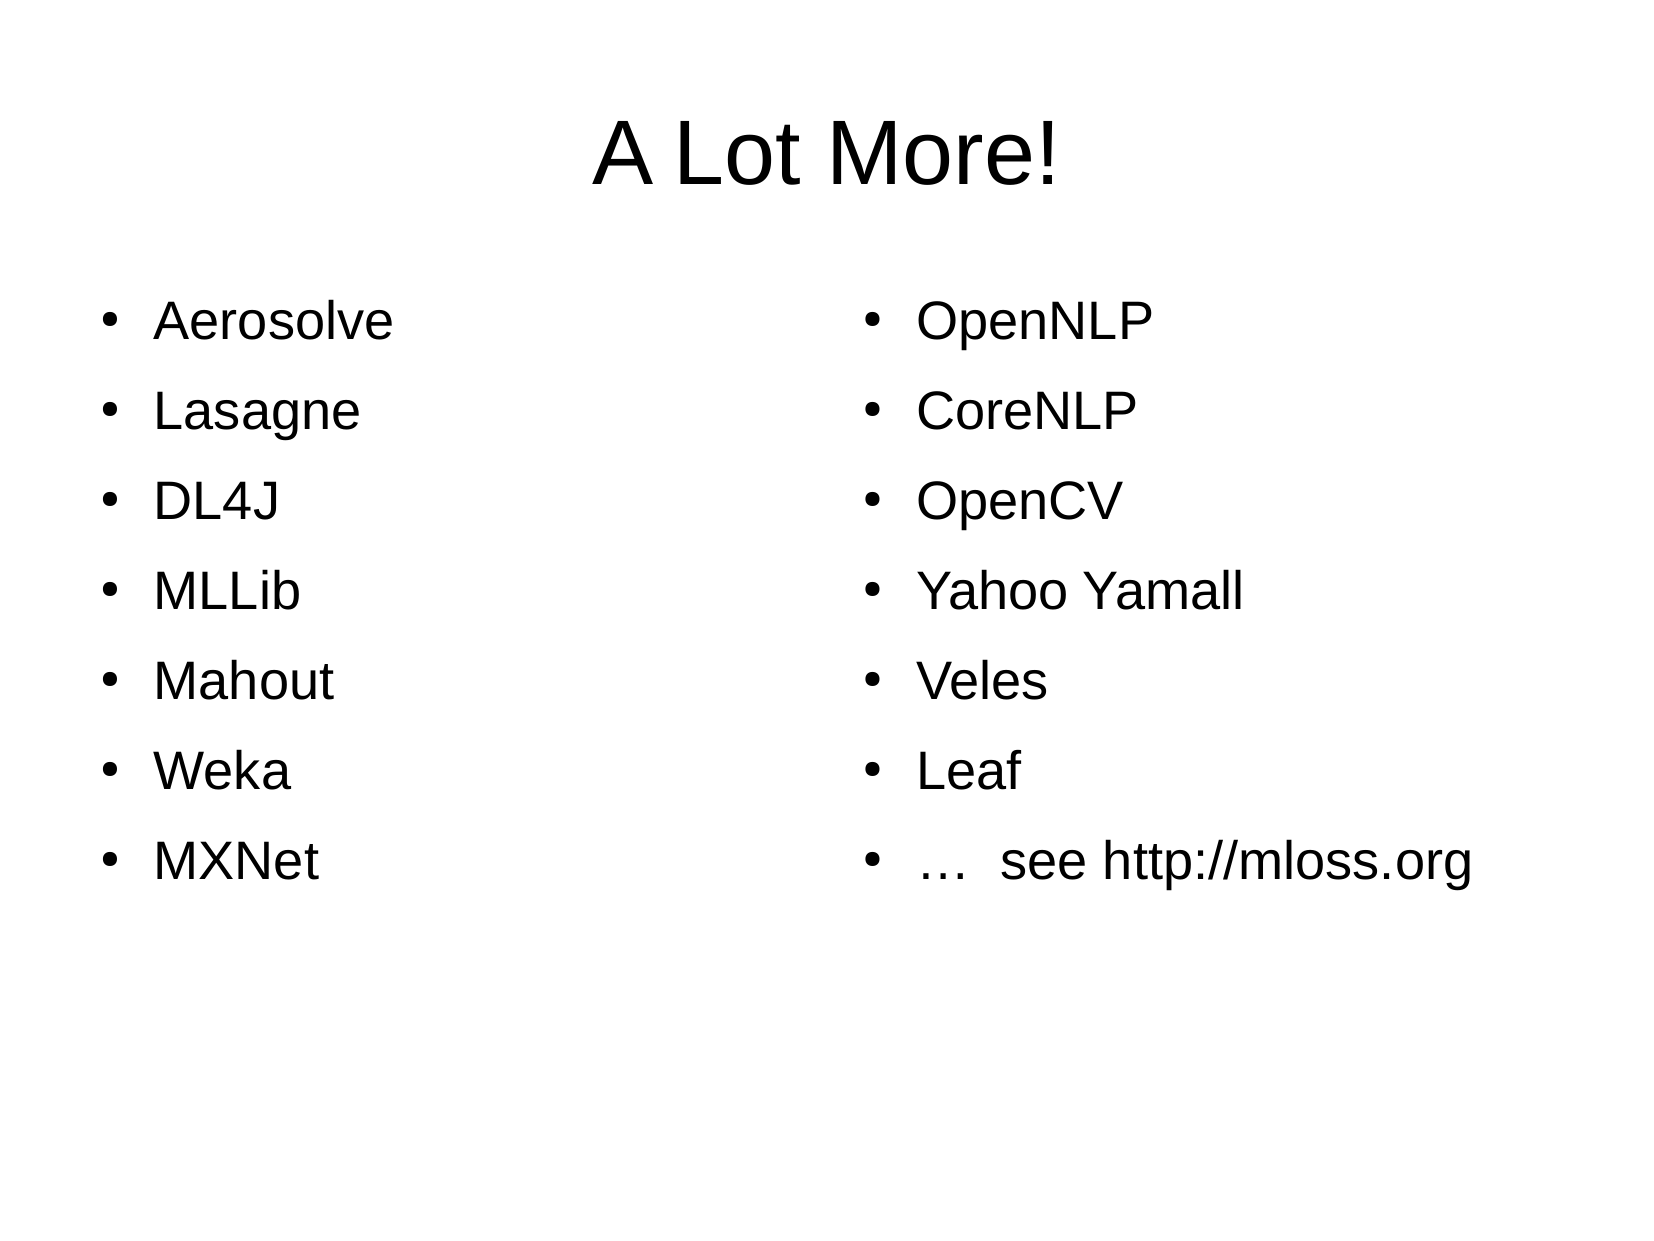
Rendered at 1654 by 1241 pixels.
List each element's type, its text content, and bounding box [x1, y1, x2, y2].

list Aerosolve Lasagne DL4J MLLib Mahout Weka MXNet [82, 290, 809, 1109]
list OpenNLP CoreNLP OpenCV Yahoo Yamall Veles Leaf … see http://mloss.org [845, 290, 1572, 1109]
title A Lot More! [82, 49, 1571, 257]
